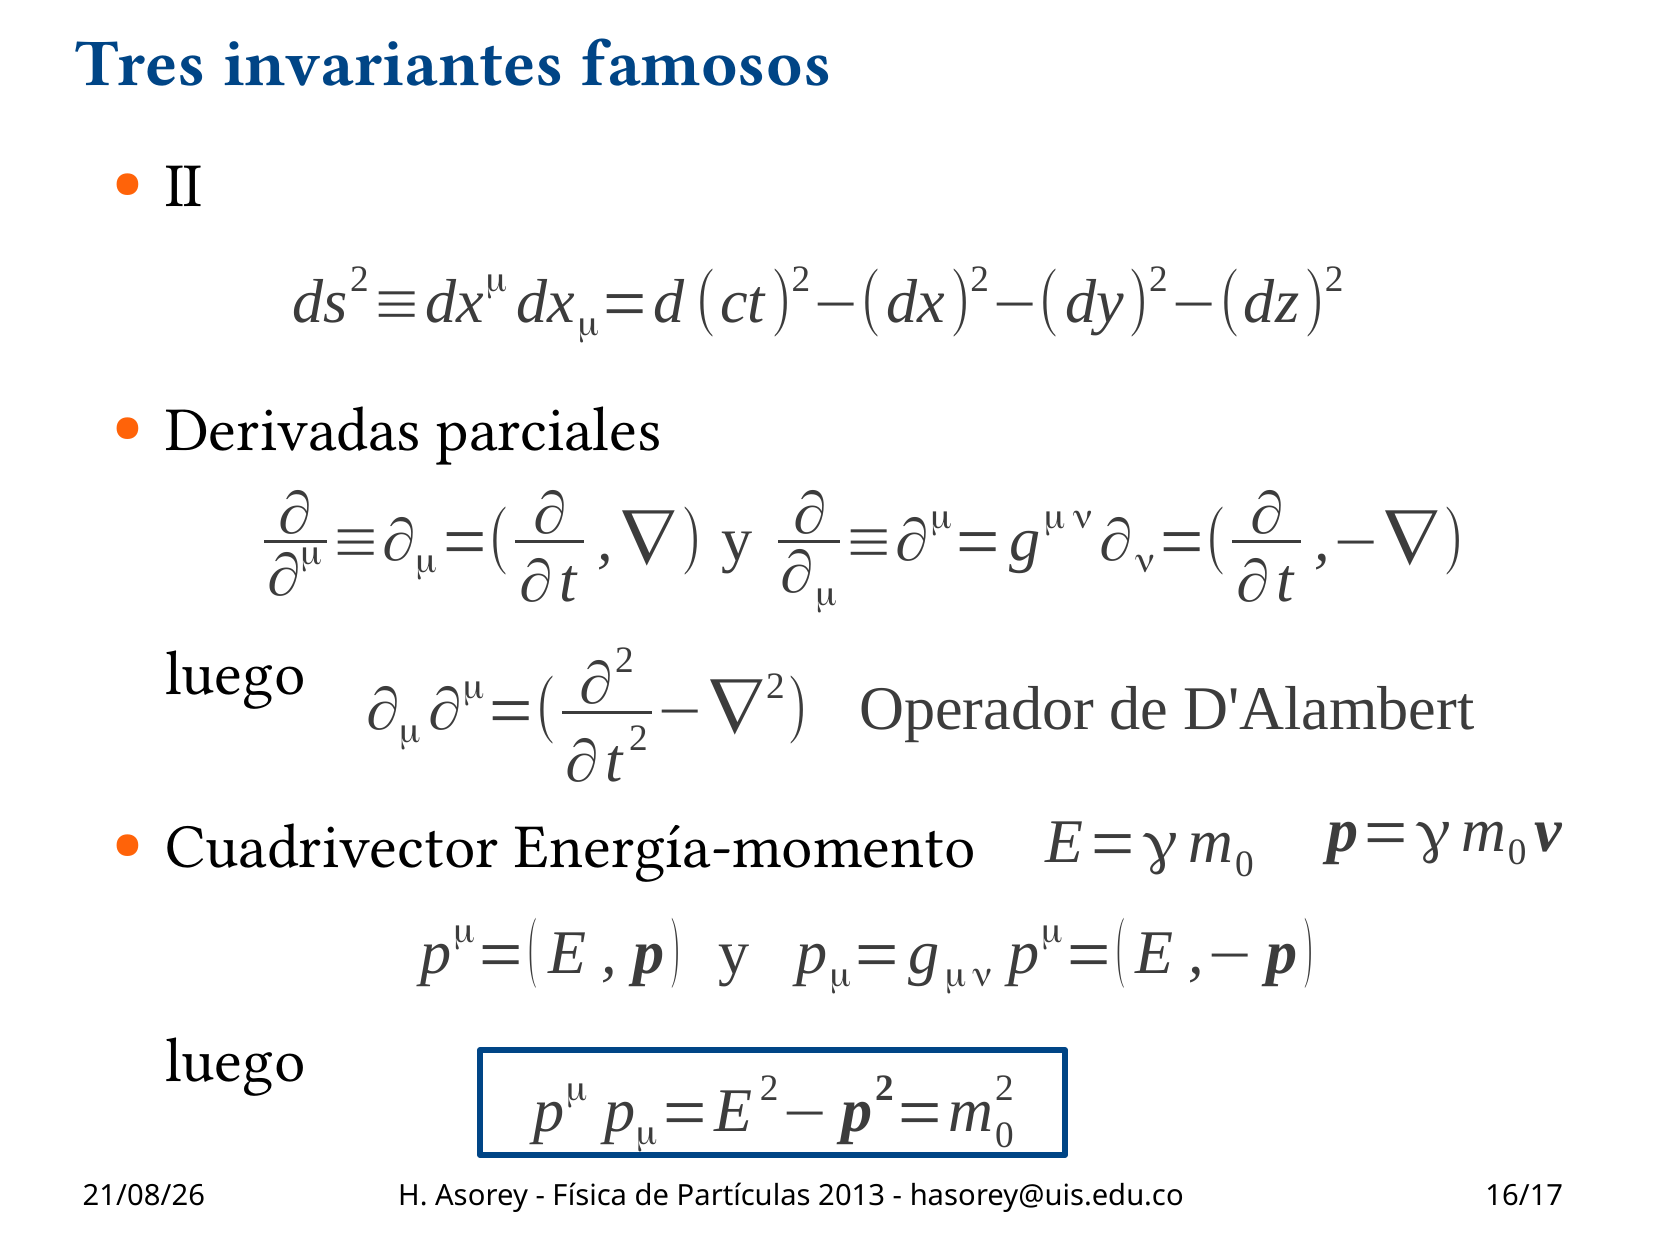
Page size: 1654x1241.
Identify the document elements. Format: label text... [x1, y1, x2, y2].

chart [360, 639, 1571, 874]
chart [517, 1068, 1021, 1152]
chart [285, 259, 1351, 346]
title Tres invariantes famosos [75, 13, 1564, 115]
list II Derivadas parciales luego Cuadrivector Energía-momento luego [82, 150, 1571, 1156]
chart [405, 915, 1321, 996]
chart [1034, 806, 1261, 886]
chart [255, 486, 1471, 616]
list II Derivadas parciales luego Cuadrivector Energía-momento luego [483, 1053, 1062, 1152]
